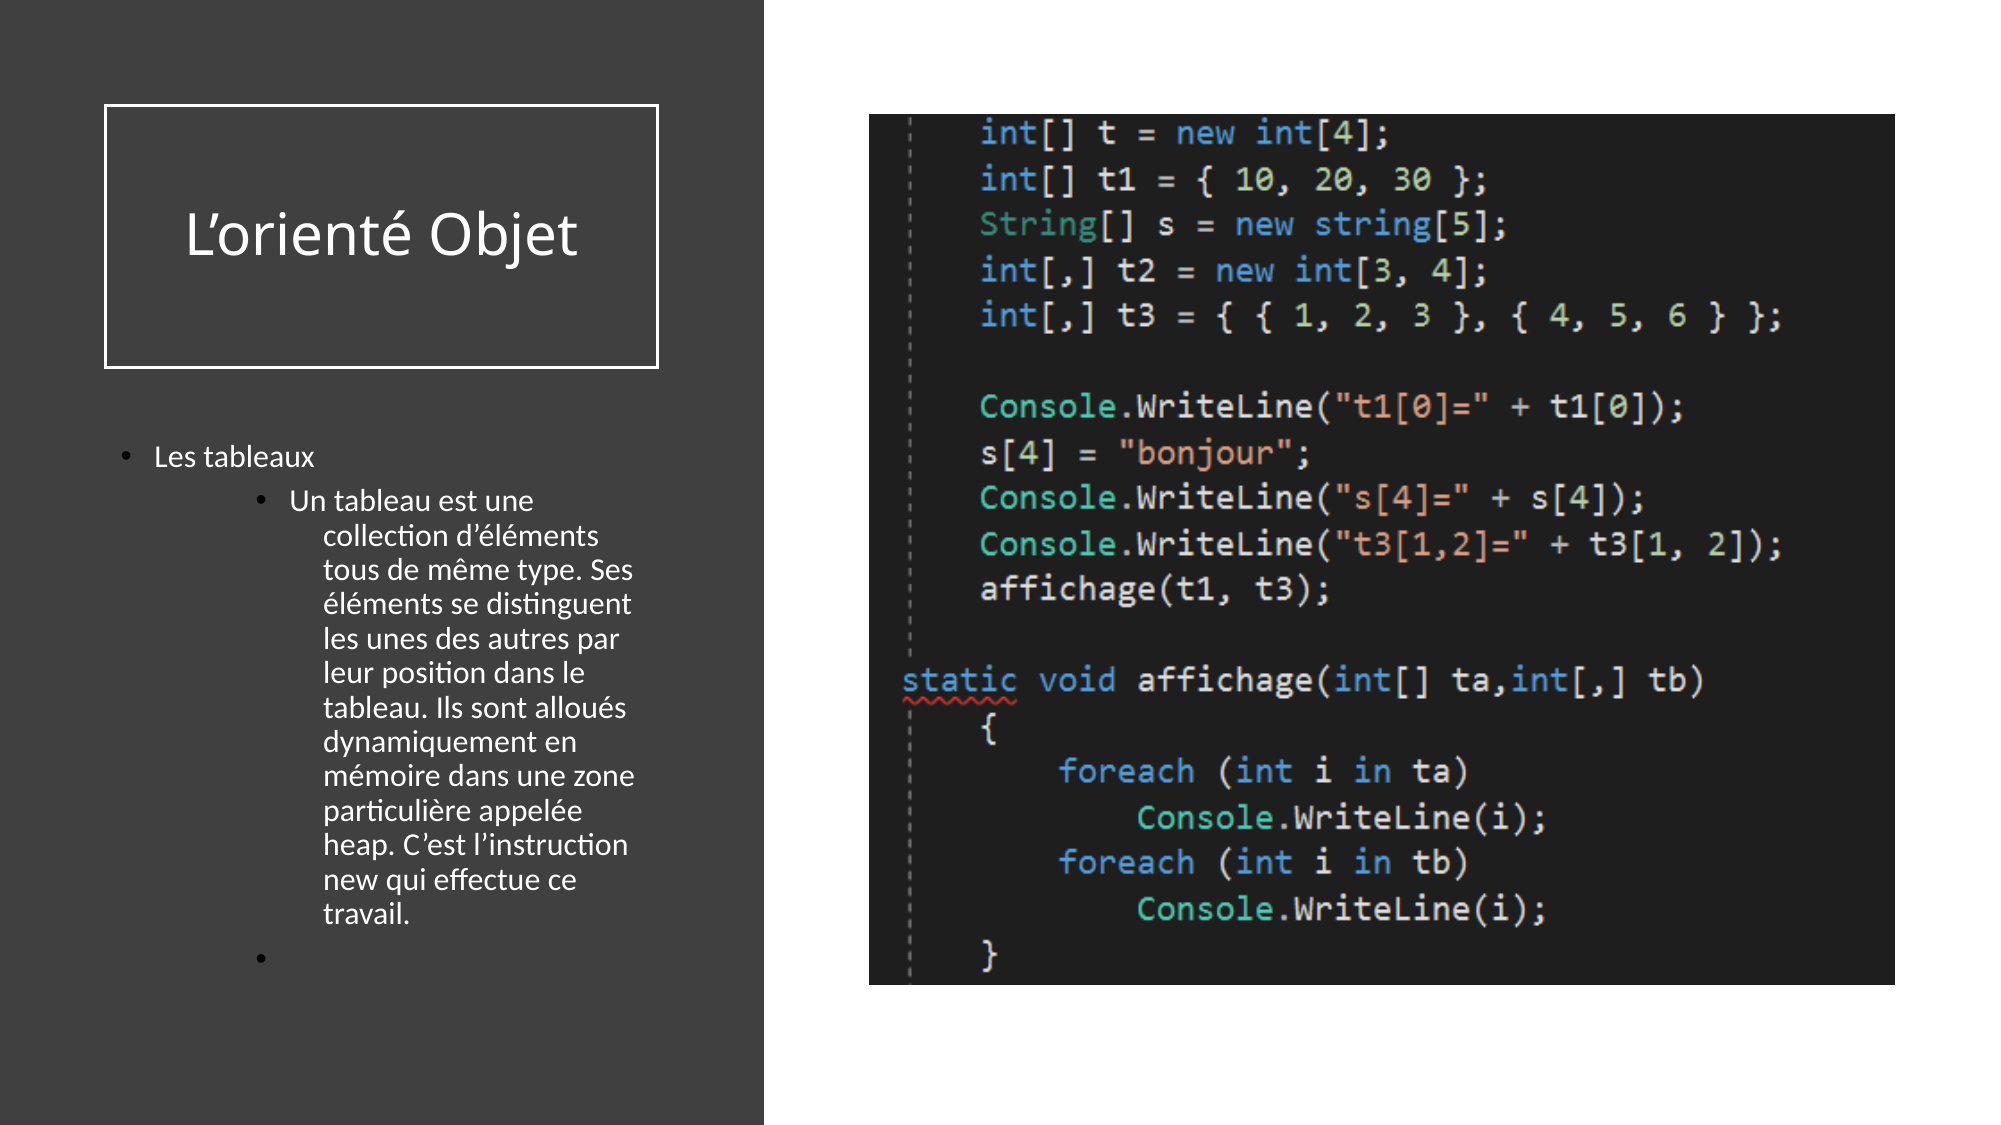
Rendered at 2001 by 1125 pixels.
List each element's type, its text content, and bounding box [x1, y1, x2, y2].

title L’orienté Objet [105, 105, 658, 368]
text_box [0, 0, 764, 1125]
picture [869, 114, 1895, 985]
list Les tableaux Un tableau est une collection d’éléments tous de même type. Ses éléments se distinguent les unes des autres par leur position dans le tableau. Ils sont alloués dynamiquement en mémoire dans une zone particulière appelée heap. C’est l’instruction new qui effectue ce travail. [105, 432, 658, 994]
